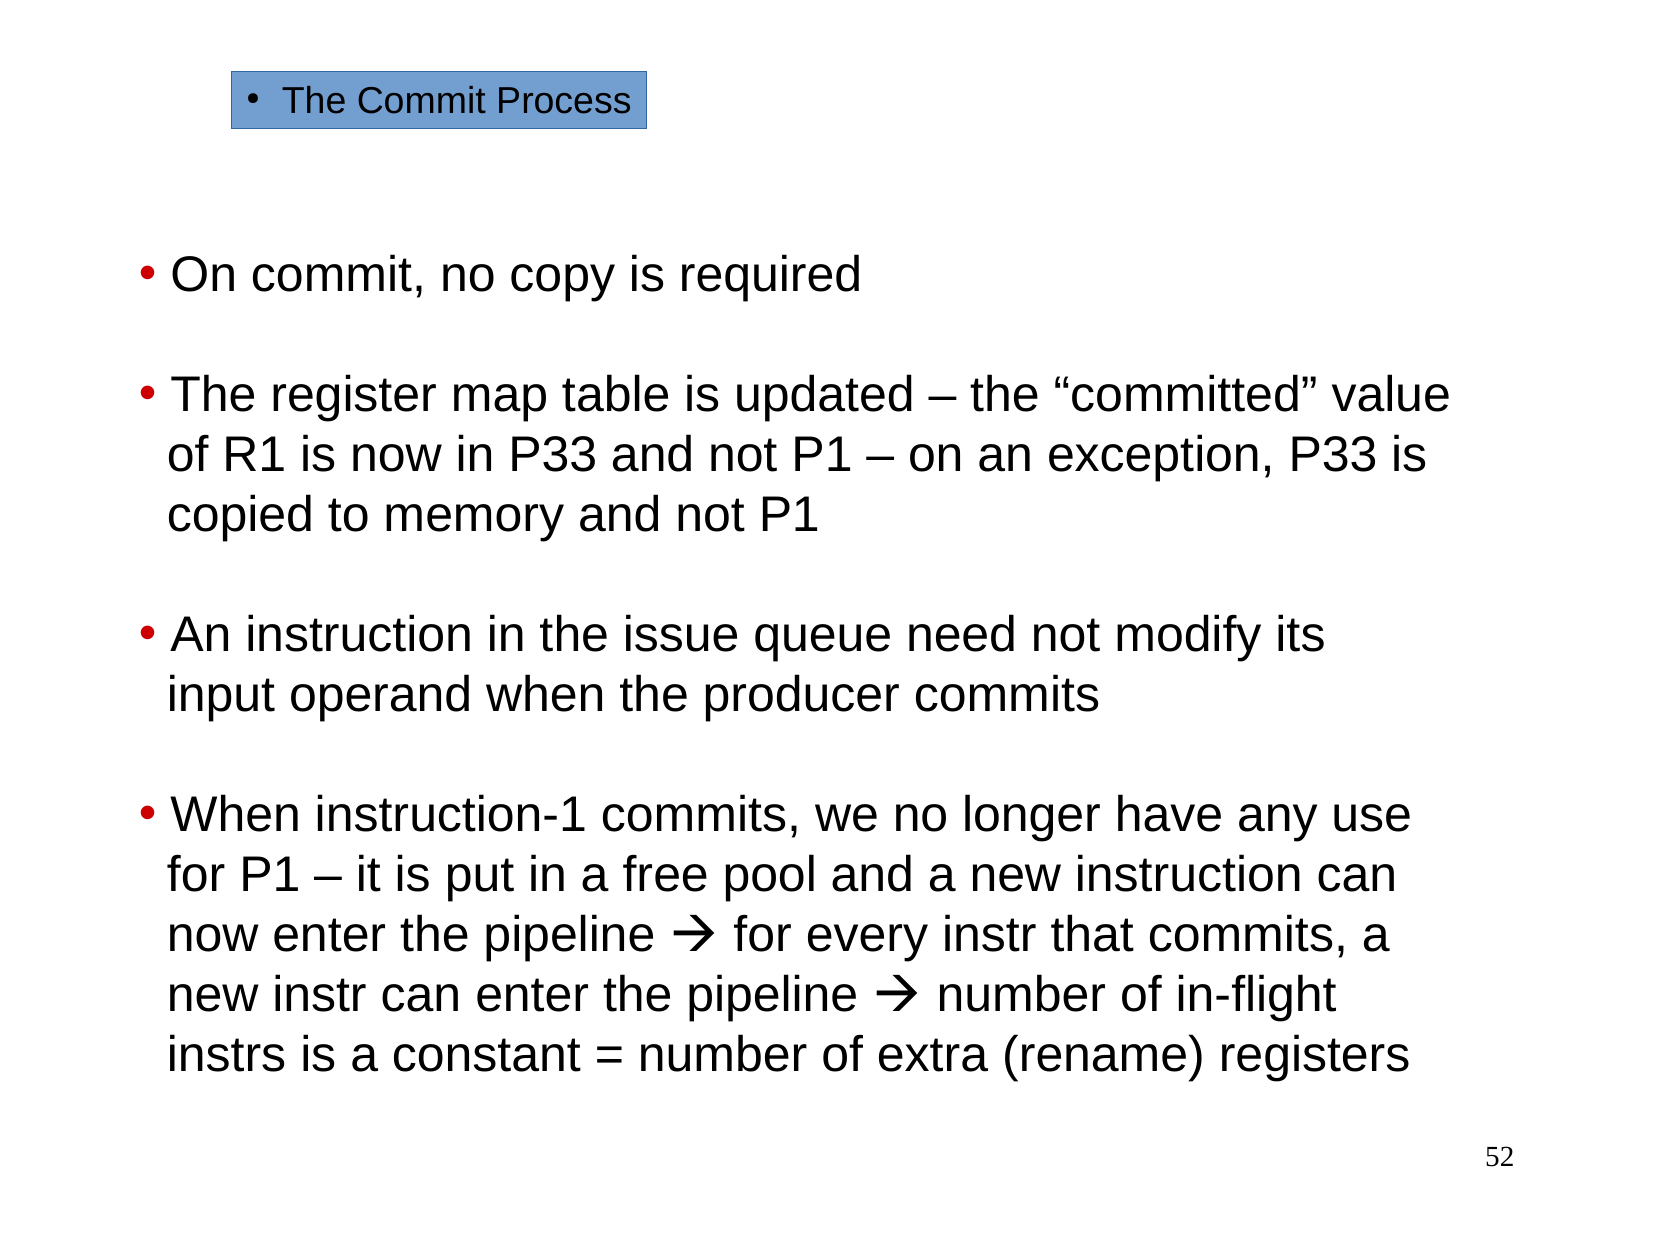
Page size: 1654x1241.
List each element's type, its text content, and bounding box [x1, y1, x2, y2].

text_box The Commit Process [231, 71, 647, 129]
text_box <number> [1185, 1129, 1530, 1213]
text_box On commit, no copy is required The register map table is updated – the “committed” value of R1 is now in P33 and not P1 – on an exception, P33 is copied to memory and not P1 An instruction in the issue queue need not modify its input operand when the producer commits When instruction-1 commits, we no longer have any use for P1 – it is put in a free pool and a new instruction can now enter the pipeline  for every instr that commits, a new instr can enter the pipeline  number of in-flight instrs is a constant = number of extra (rename) registers [124, 234, 1467, 1090]
